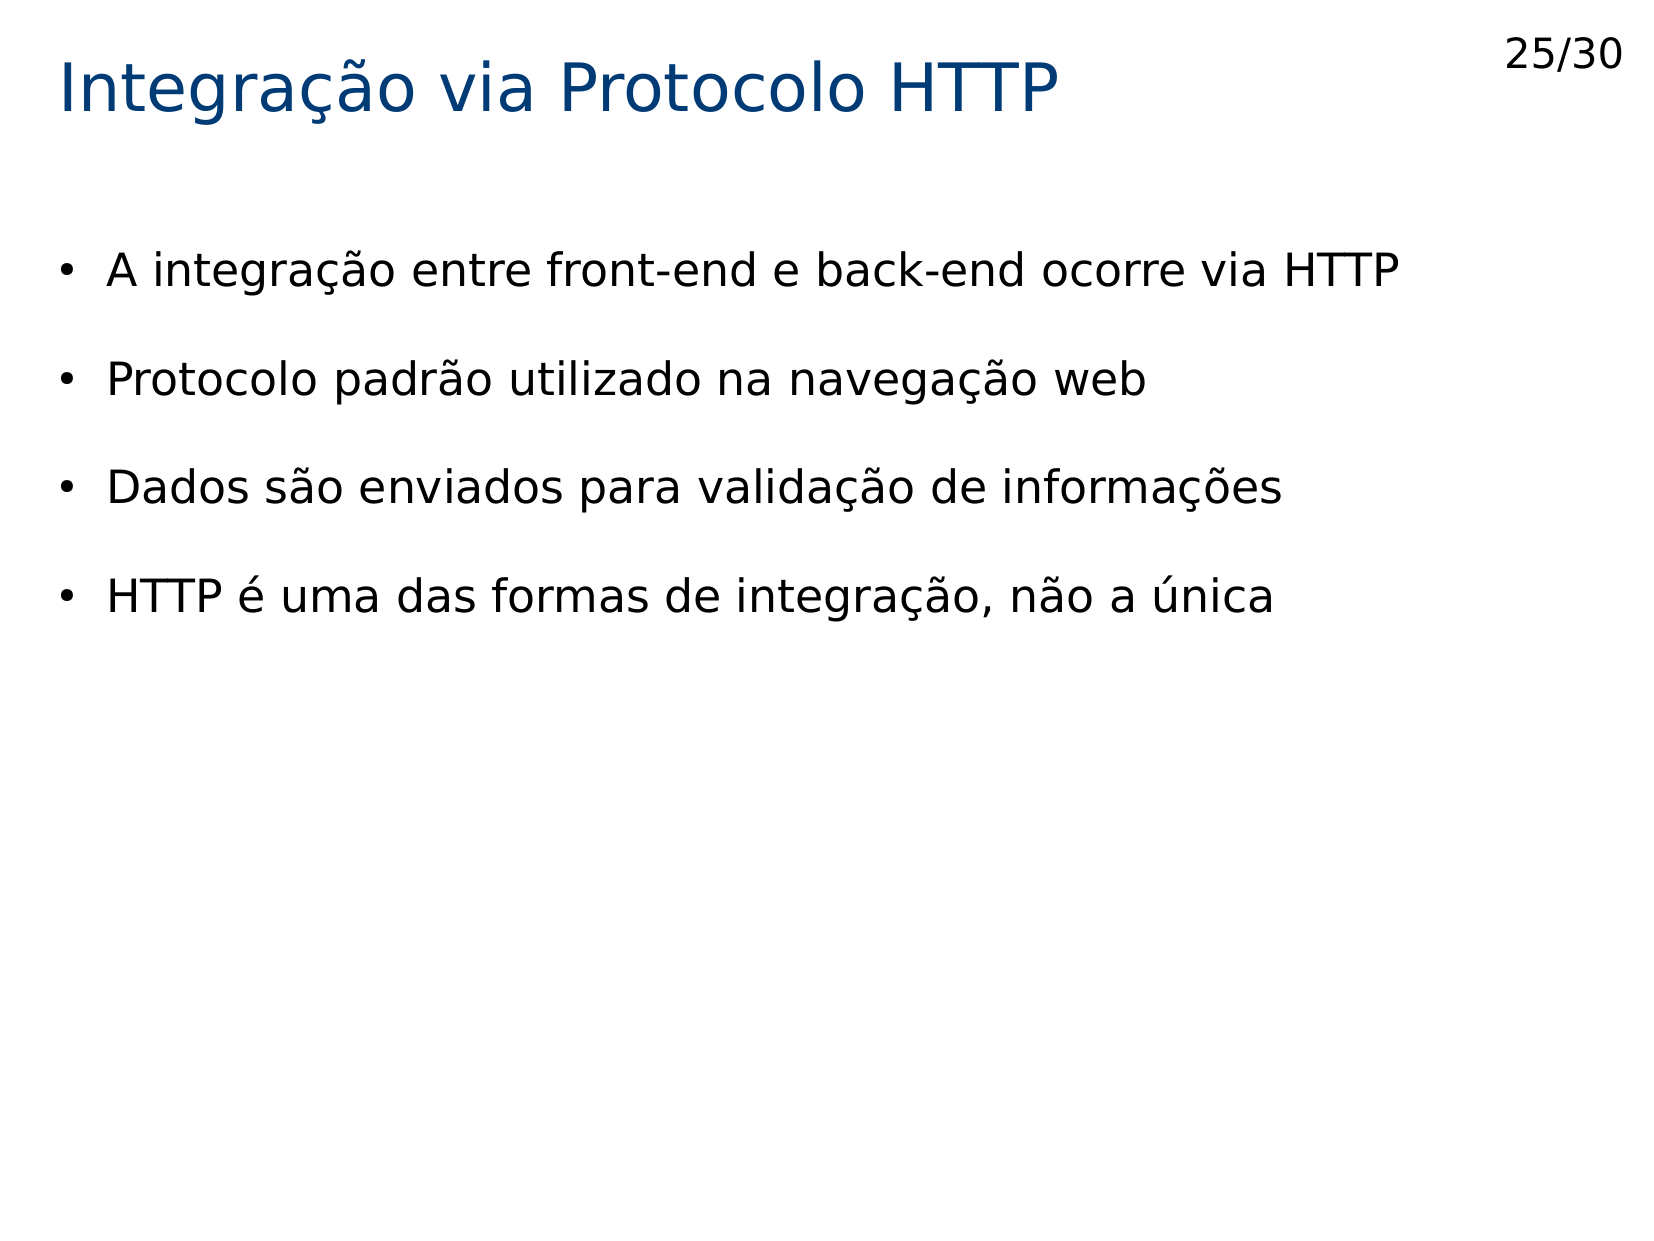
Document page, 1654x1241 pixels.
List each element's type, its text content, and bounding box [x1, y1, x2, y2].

list A integração entre front-end e back-end ocorre via HTTP Protocolo padrão utilizado na navegação web Dados são enviados para validação de informações HTTP é uma das formas de integração, não a única [59, 236, 1595, 1211]
title Integração via Protocolo HTTP [59, 29, 1506, 148]
